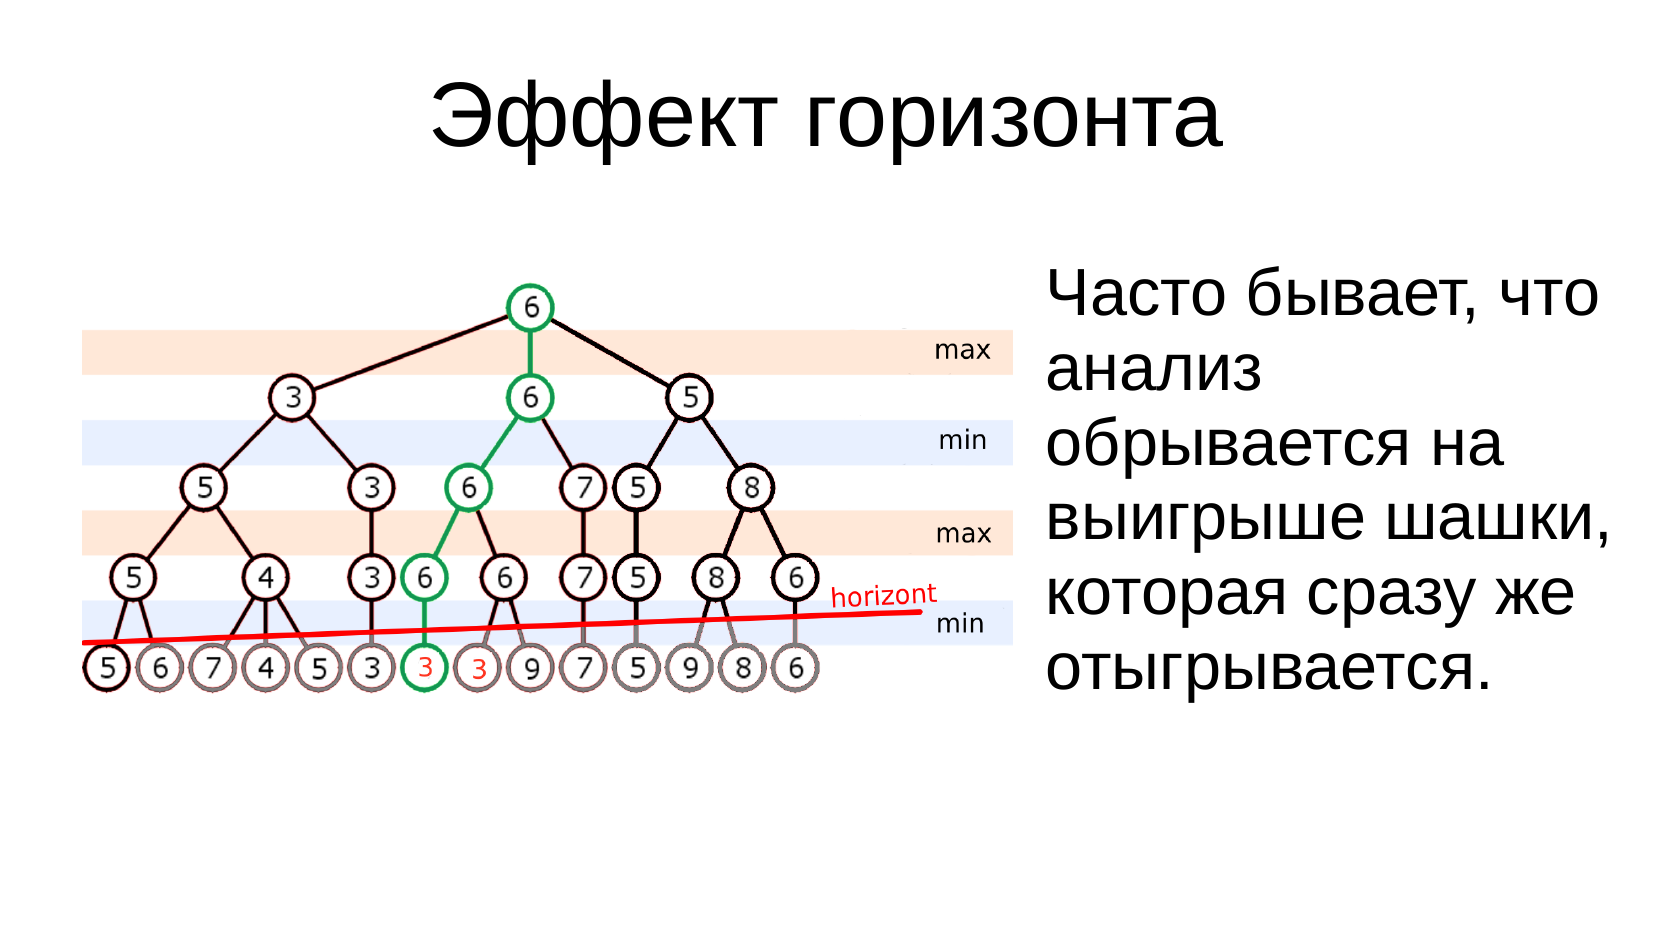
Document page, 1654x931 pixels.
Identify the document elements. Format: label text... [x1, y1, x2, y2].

picture [82, 262, 975, 721]
title Эффект горизонта [82, 37, 1571, 193]
list Часто бывает, что анализ обрывается на выигрыше шашки, которая сразу же отыгрывается. [975, 255, 1617, 751]
